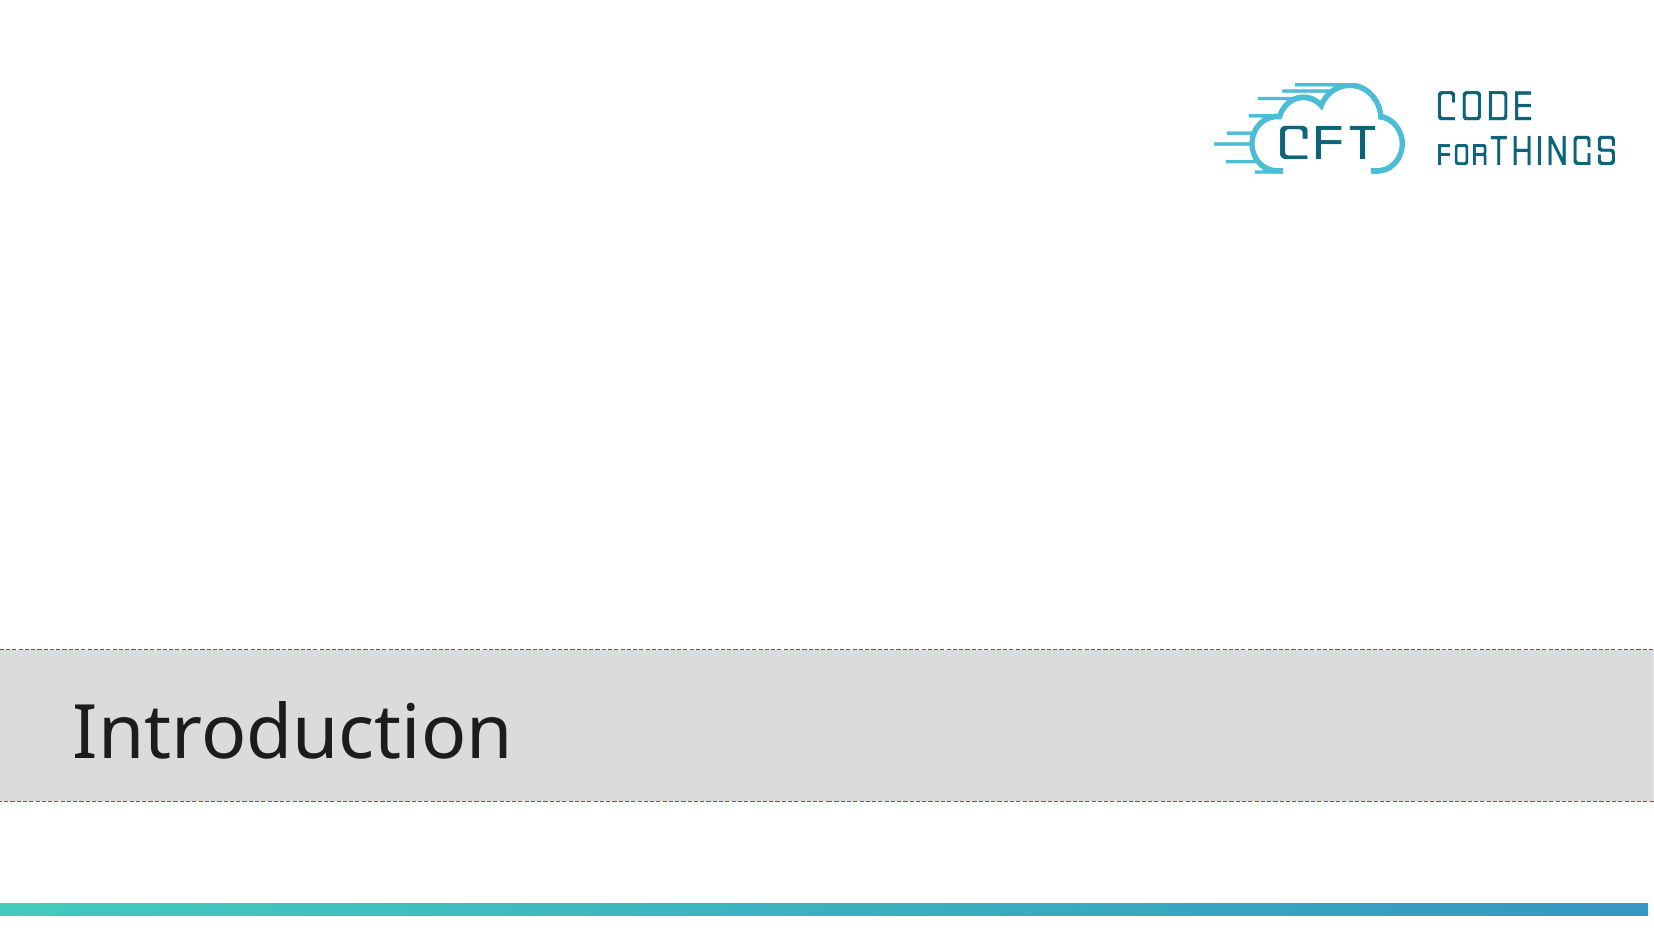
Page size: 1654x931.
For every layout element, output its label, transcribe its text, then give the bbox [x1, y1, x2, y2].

picture [1214, 83, 1615, 174]
title Introduction [53, 651, 1542, 807]
